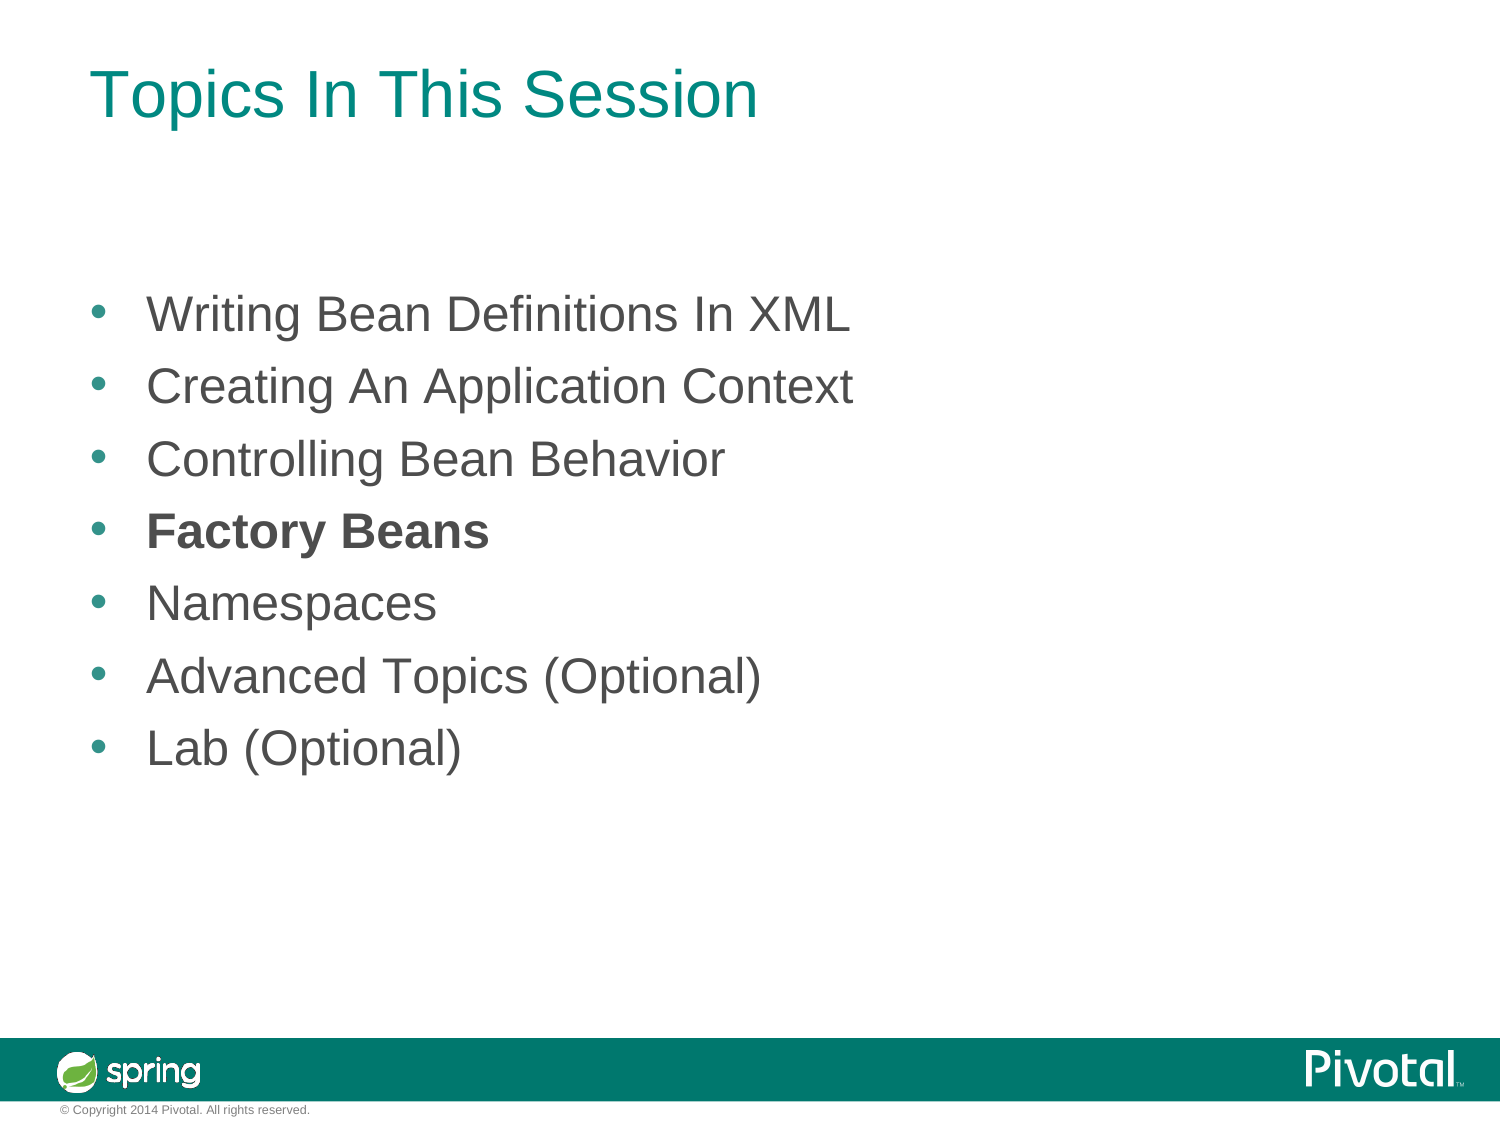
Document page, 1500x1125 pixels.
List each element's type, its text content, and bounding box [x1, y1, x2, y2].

picture [1306, 1050, 1464, 1087]
list Writing Bean Definitions In XML Creating An Application Context Controlling Bean Behavior Factory Beans Namespaces Advanced Topics (Optional) Lab (Optional) [75, 273, 1424, 794]
title Topics In This Session [75, 37, 1424, 225]
picture [32, 1041, 210, 1103]
